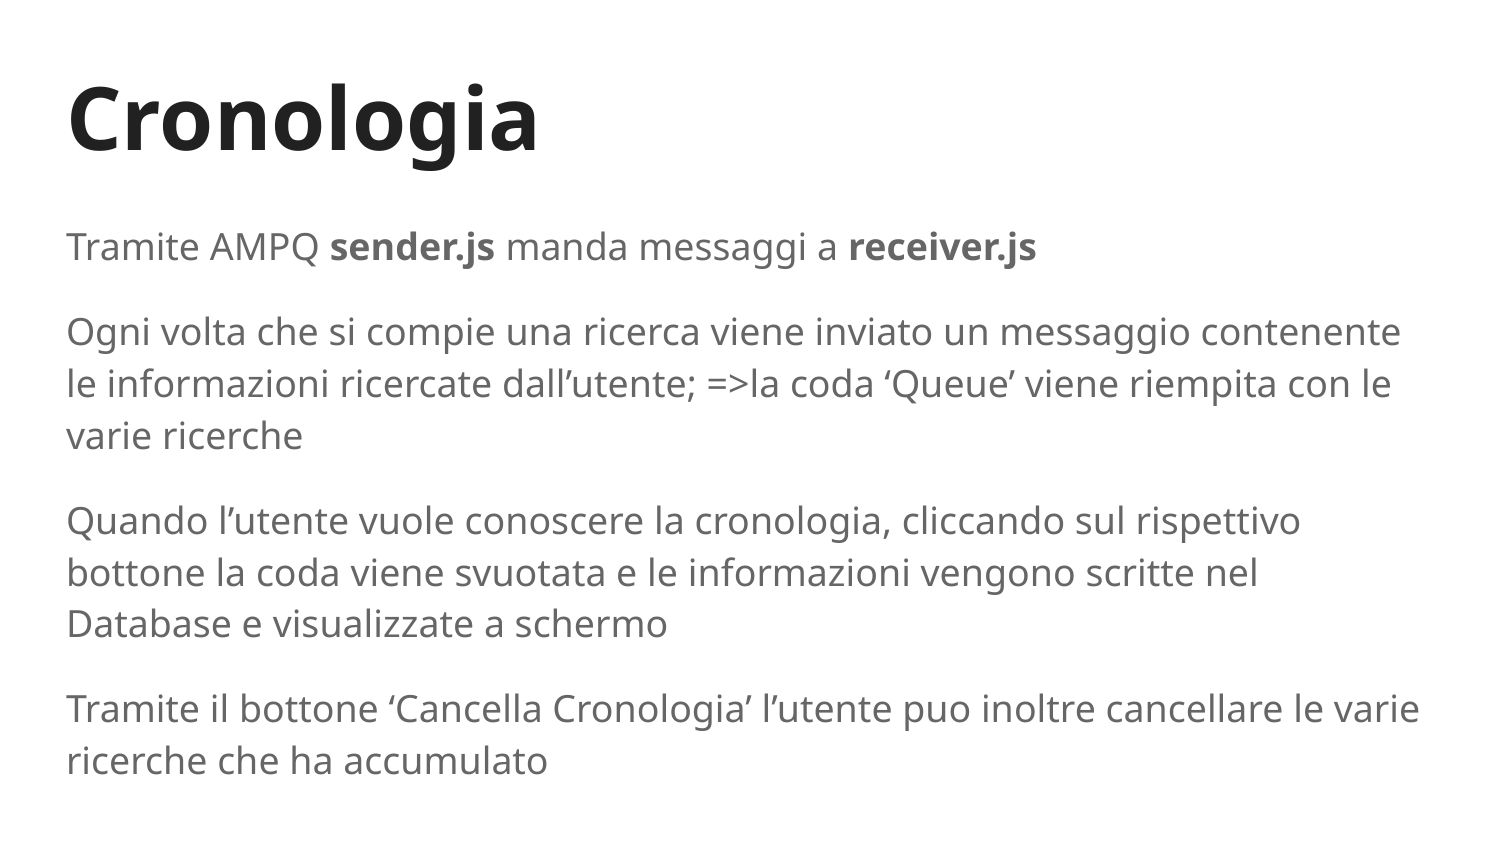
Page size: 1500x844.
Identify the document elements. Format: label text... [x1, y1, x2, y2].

list Tramite AMPQ sender.js manda messaggi a receiver.js Ogni volta che si compie una ricerca viene inviato un messaggio contenente le informazioni ricercate dall’utente; =>la coda ‘Queue’ viene riempita con le varie ricerche Quando l’utente vuole conoscere la cronologia, cliccando sul rispettivo bottone la coda viene svuotata e le informazioni vengono scritte nel Database e visualizzate a schermo Tramite il bottone ‘Cancella Cronologia’ l’utente puo inoltre cancellare le varie ricerche che ha accumulato [51, 201, 1449, 828]
title Cronologia [51, 48, 1449, 180]
